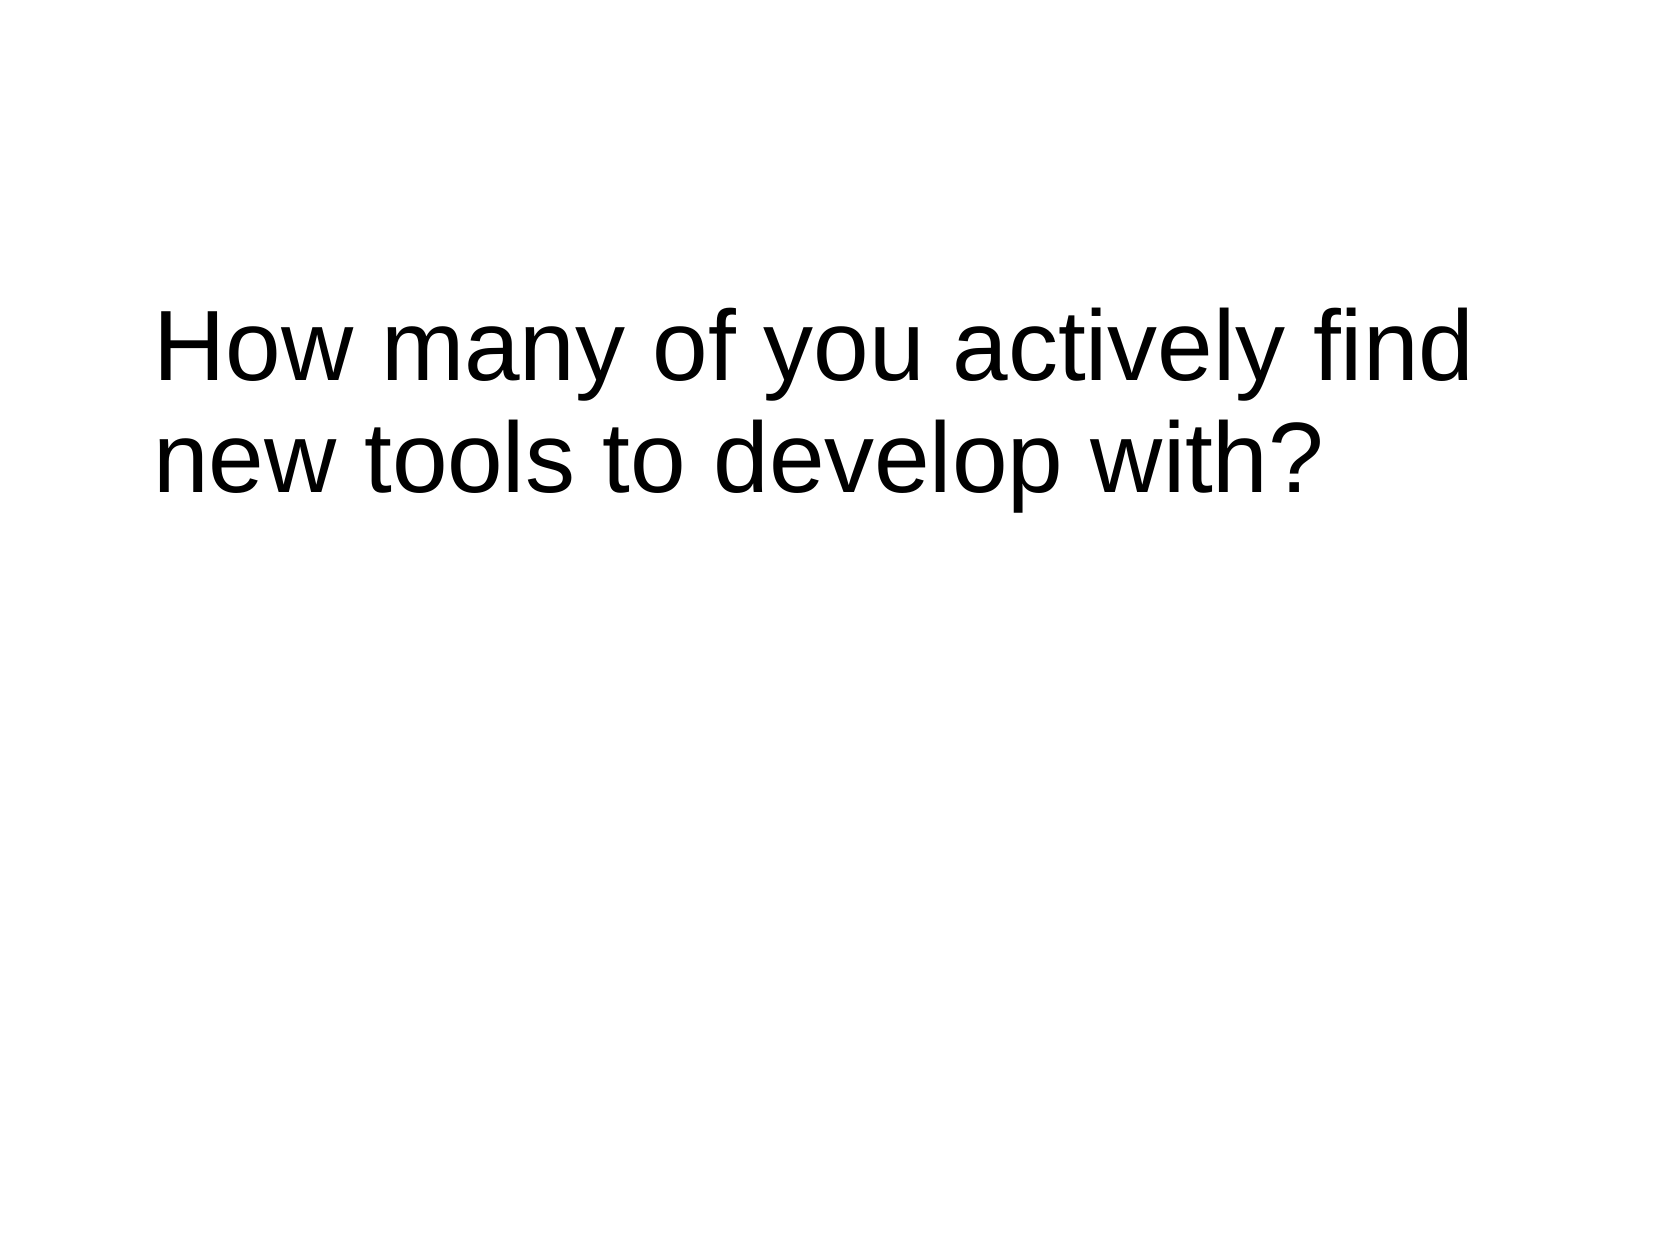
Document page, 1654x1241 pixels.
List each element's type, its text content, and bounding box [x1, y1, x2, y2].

list How many of you actively find new tools to develop with? [82, 290, 1571, 1010]
